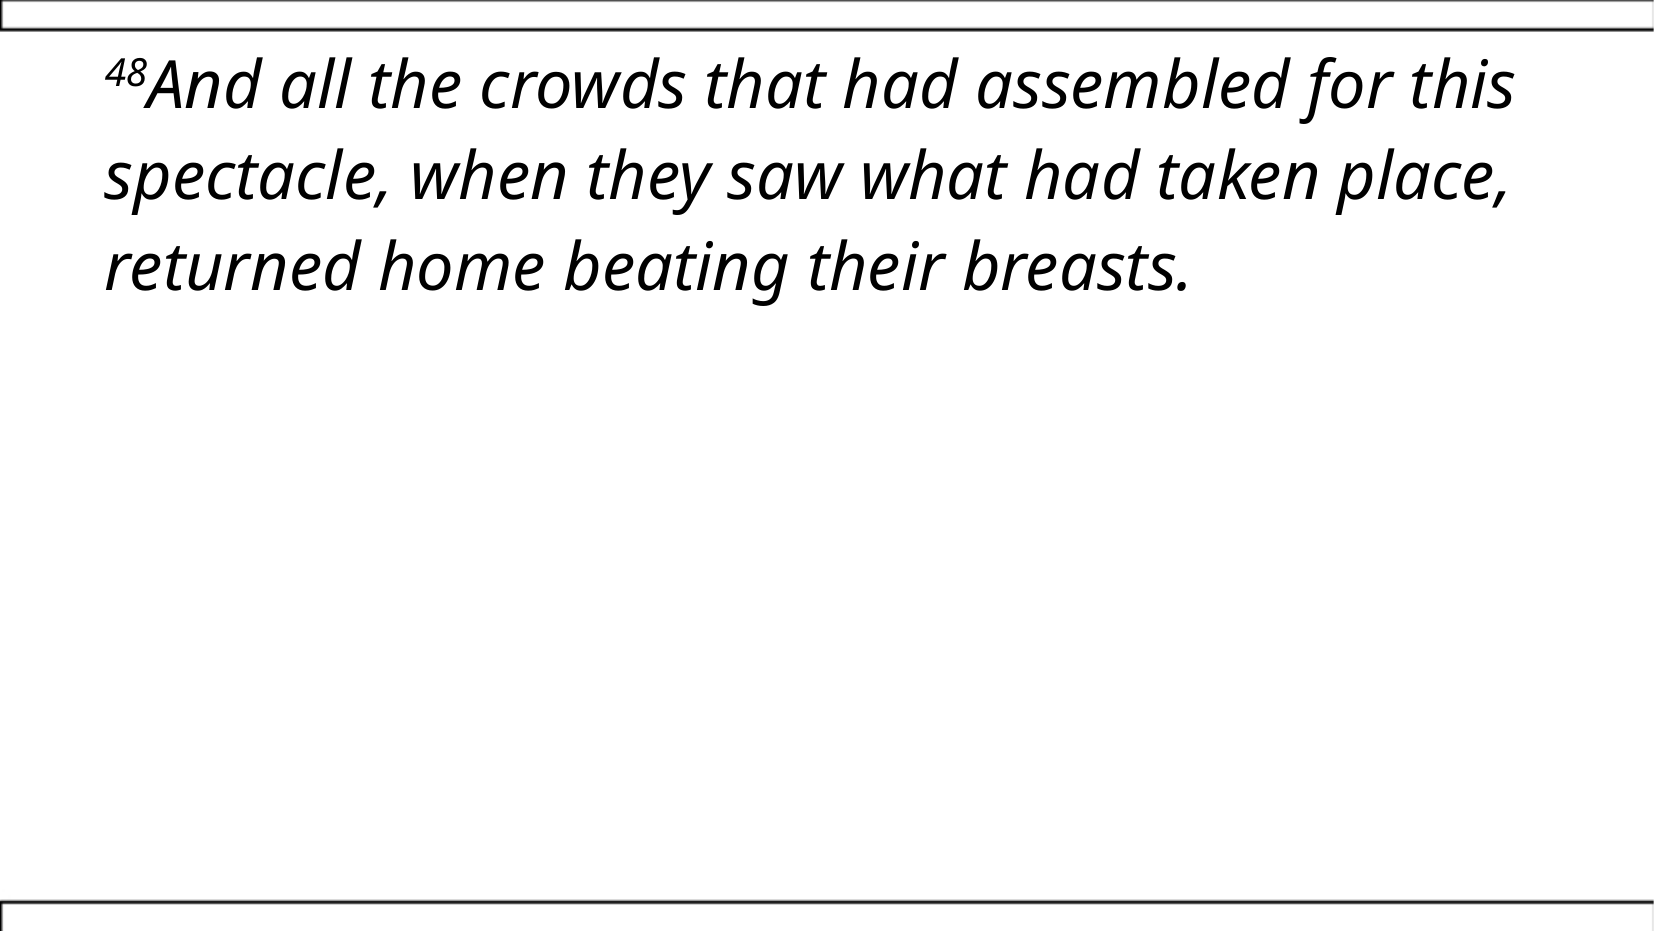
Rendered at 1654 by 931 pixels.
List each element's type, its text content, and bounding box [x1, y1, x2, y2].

picture [0, 0, 1654, 931]
text_box 48And all the crowds that had assembled for this spectacle, when they saw what had taken place, returned home beating their breasts. [90, 30, 1576, 331]
